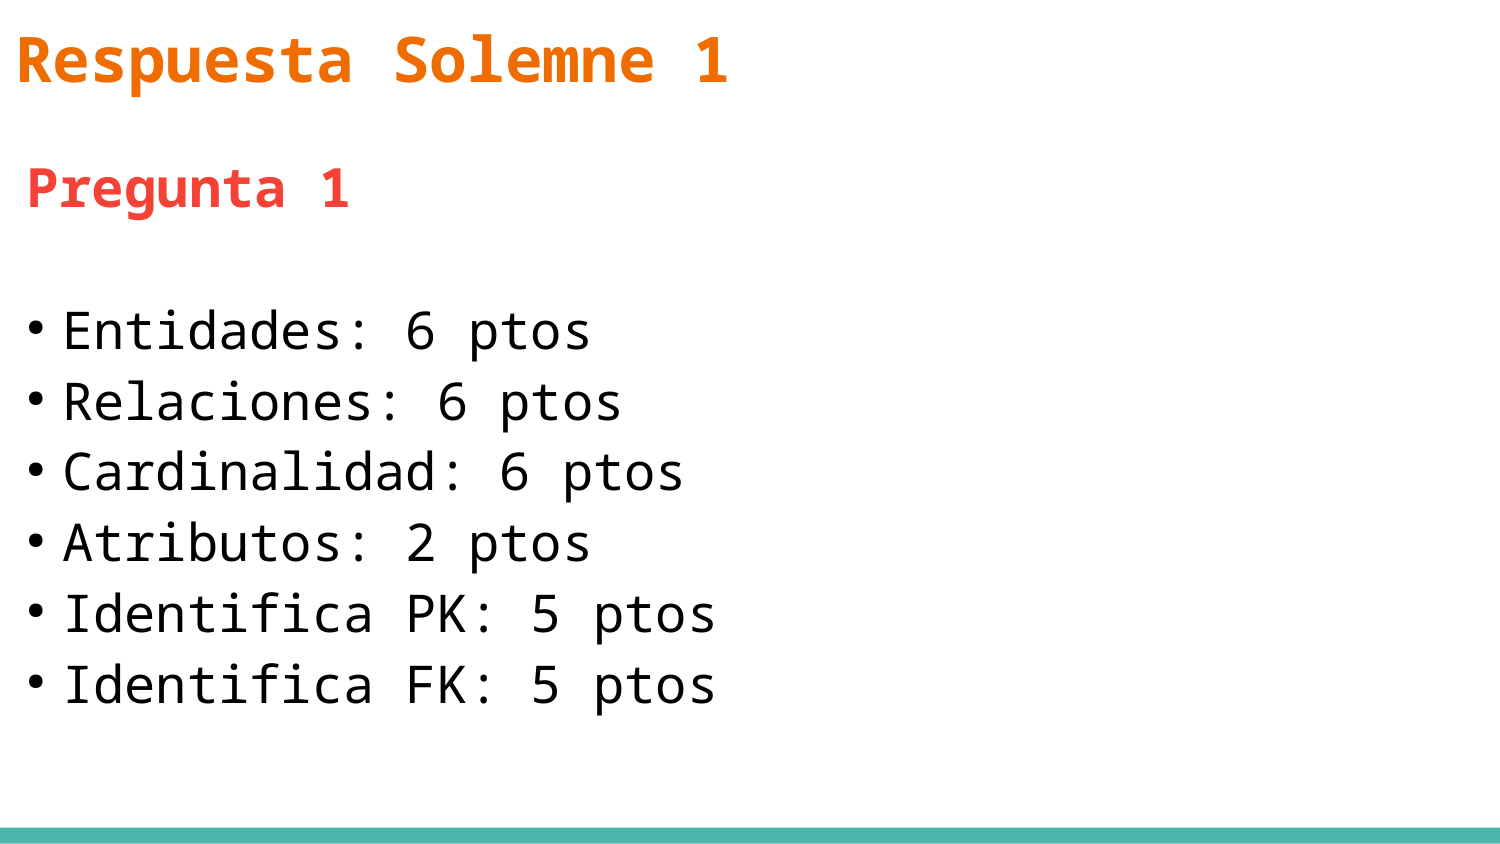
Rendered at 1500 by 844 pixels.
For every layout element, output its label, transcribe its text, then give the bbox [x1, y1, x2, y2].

title Respuesta Solemne 1 [0, 0, 1398, 116]
text_box Pregunta 1 Entidades: 6 ptos Relaciones: 6 ptos Cardinalidad: 6 ptos Atributos: 2 ptos Identifica PK: 5 ptos Identifica FK: 5 ptos [11, 141, 1465, 711]
